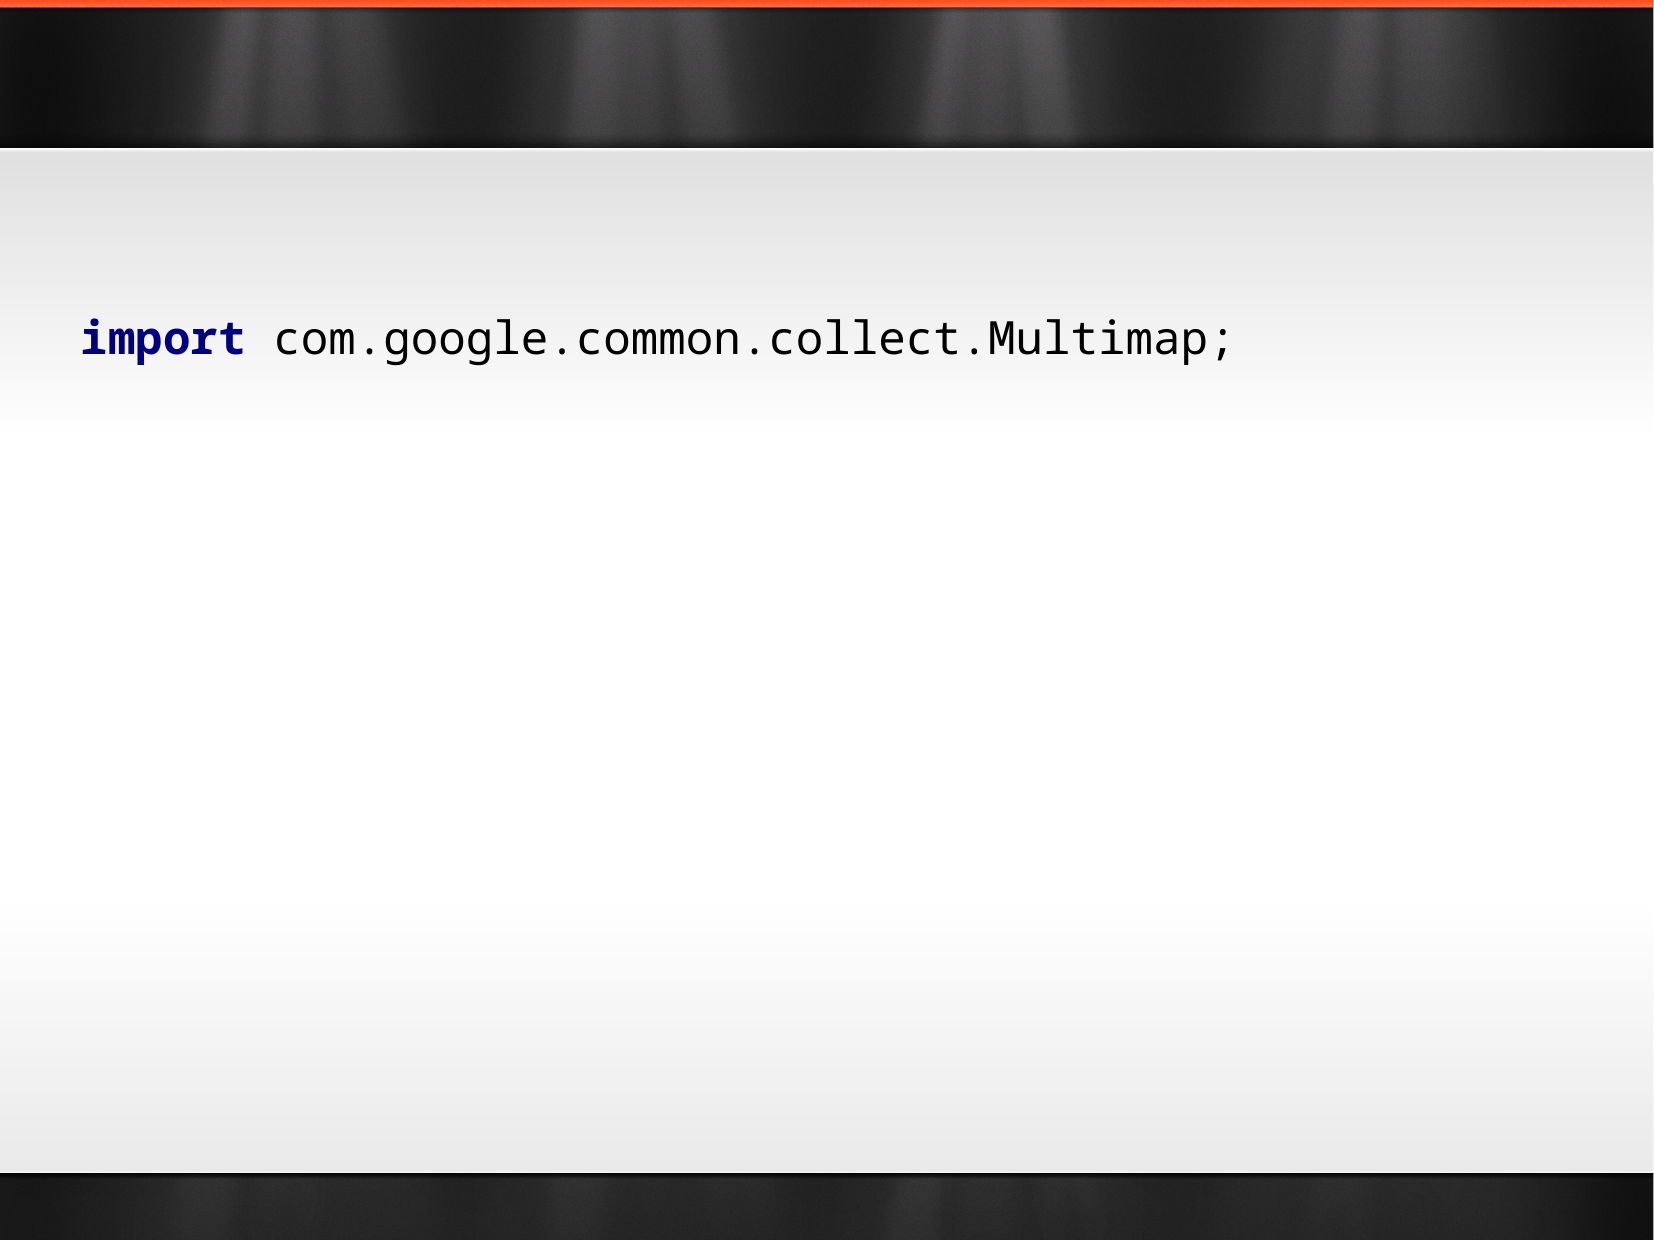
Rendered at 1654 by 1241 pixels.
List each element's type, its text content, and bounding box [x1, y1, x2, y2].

picture [0, 0, 1654, 1240]
subtitle import com.google.common.collect.Multimap; [80, 305, 1654, 1125]
